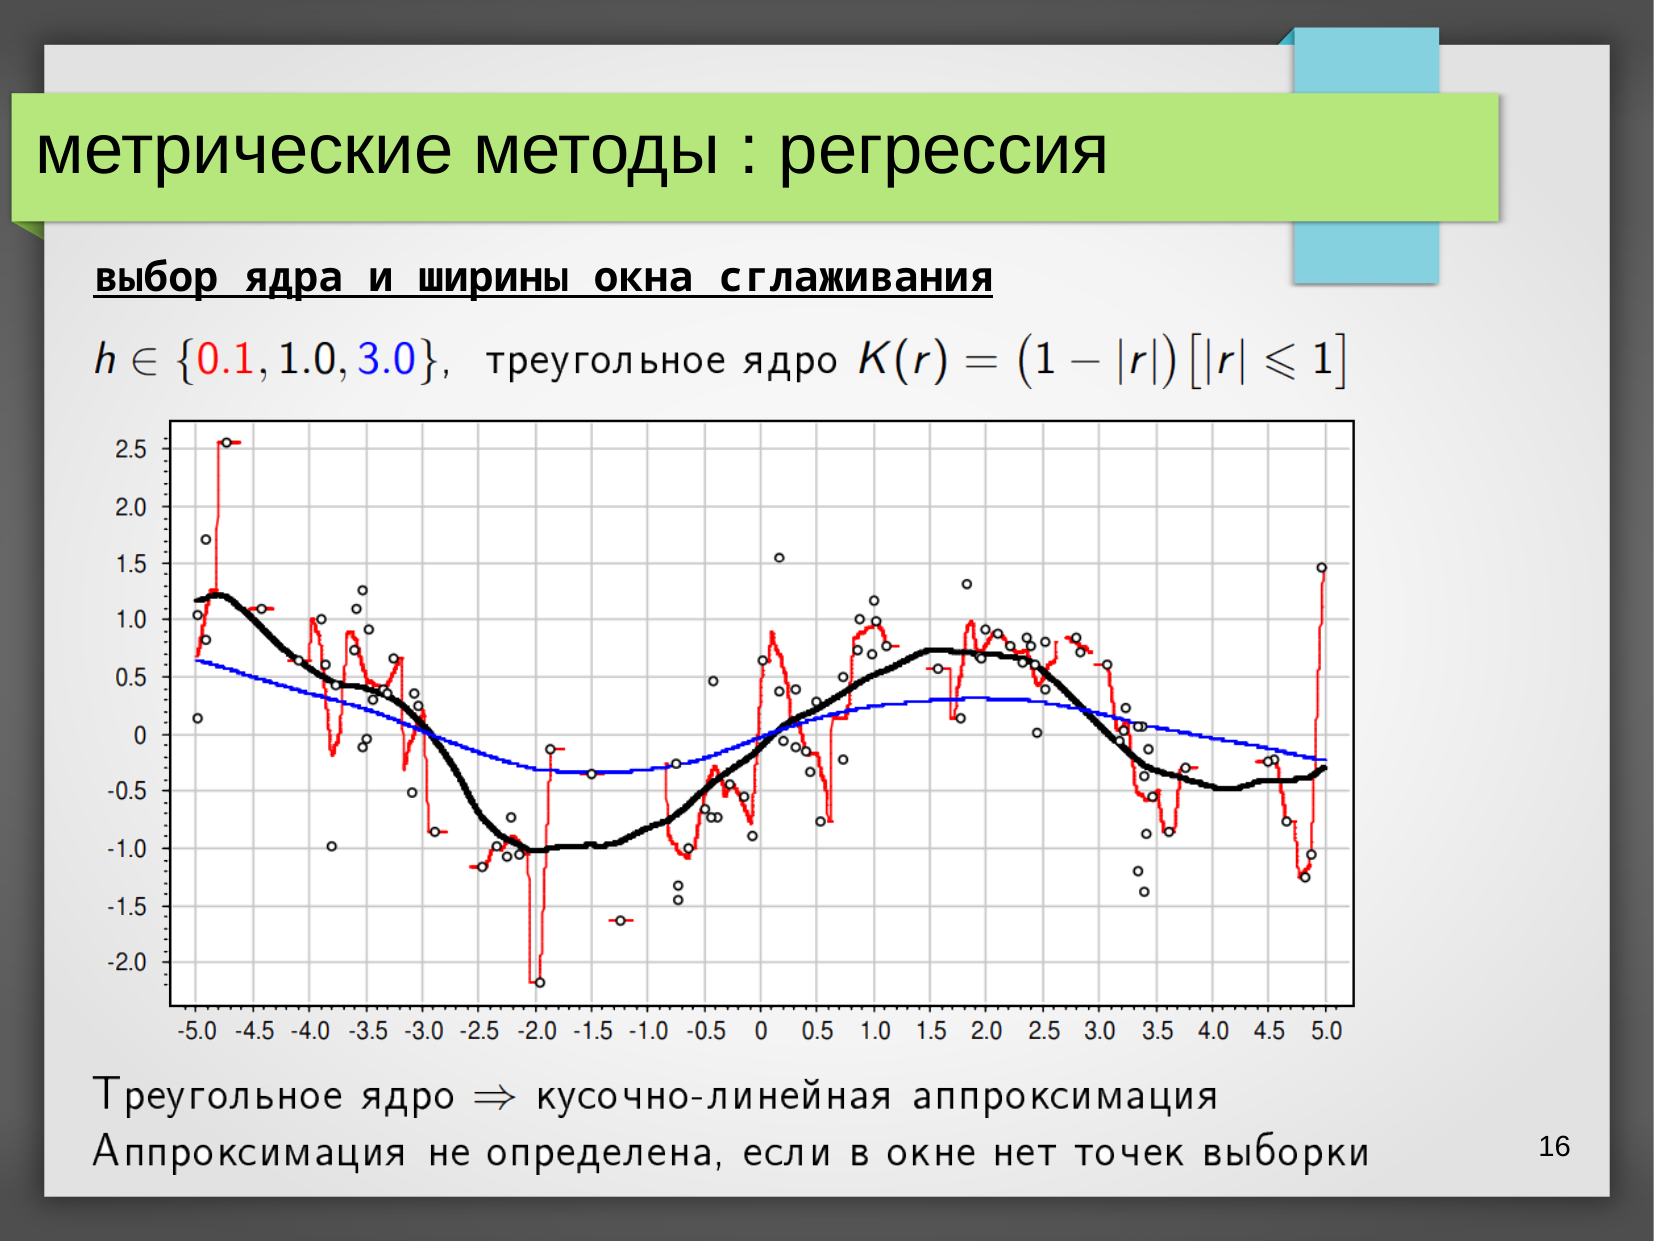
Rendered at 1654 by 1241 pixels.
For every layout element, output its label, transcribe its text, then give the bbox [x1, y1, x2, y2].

title метрические методы : регрессия [35, 108, 1170, 190]
picture [0, 0, 1654, 1241]
text_box выбор ядра и ширины окна сглаживания [93, 243, 1051, 308]
